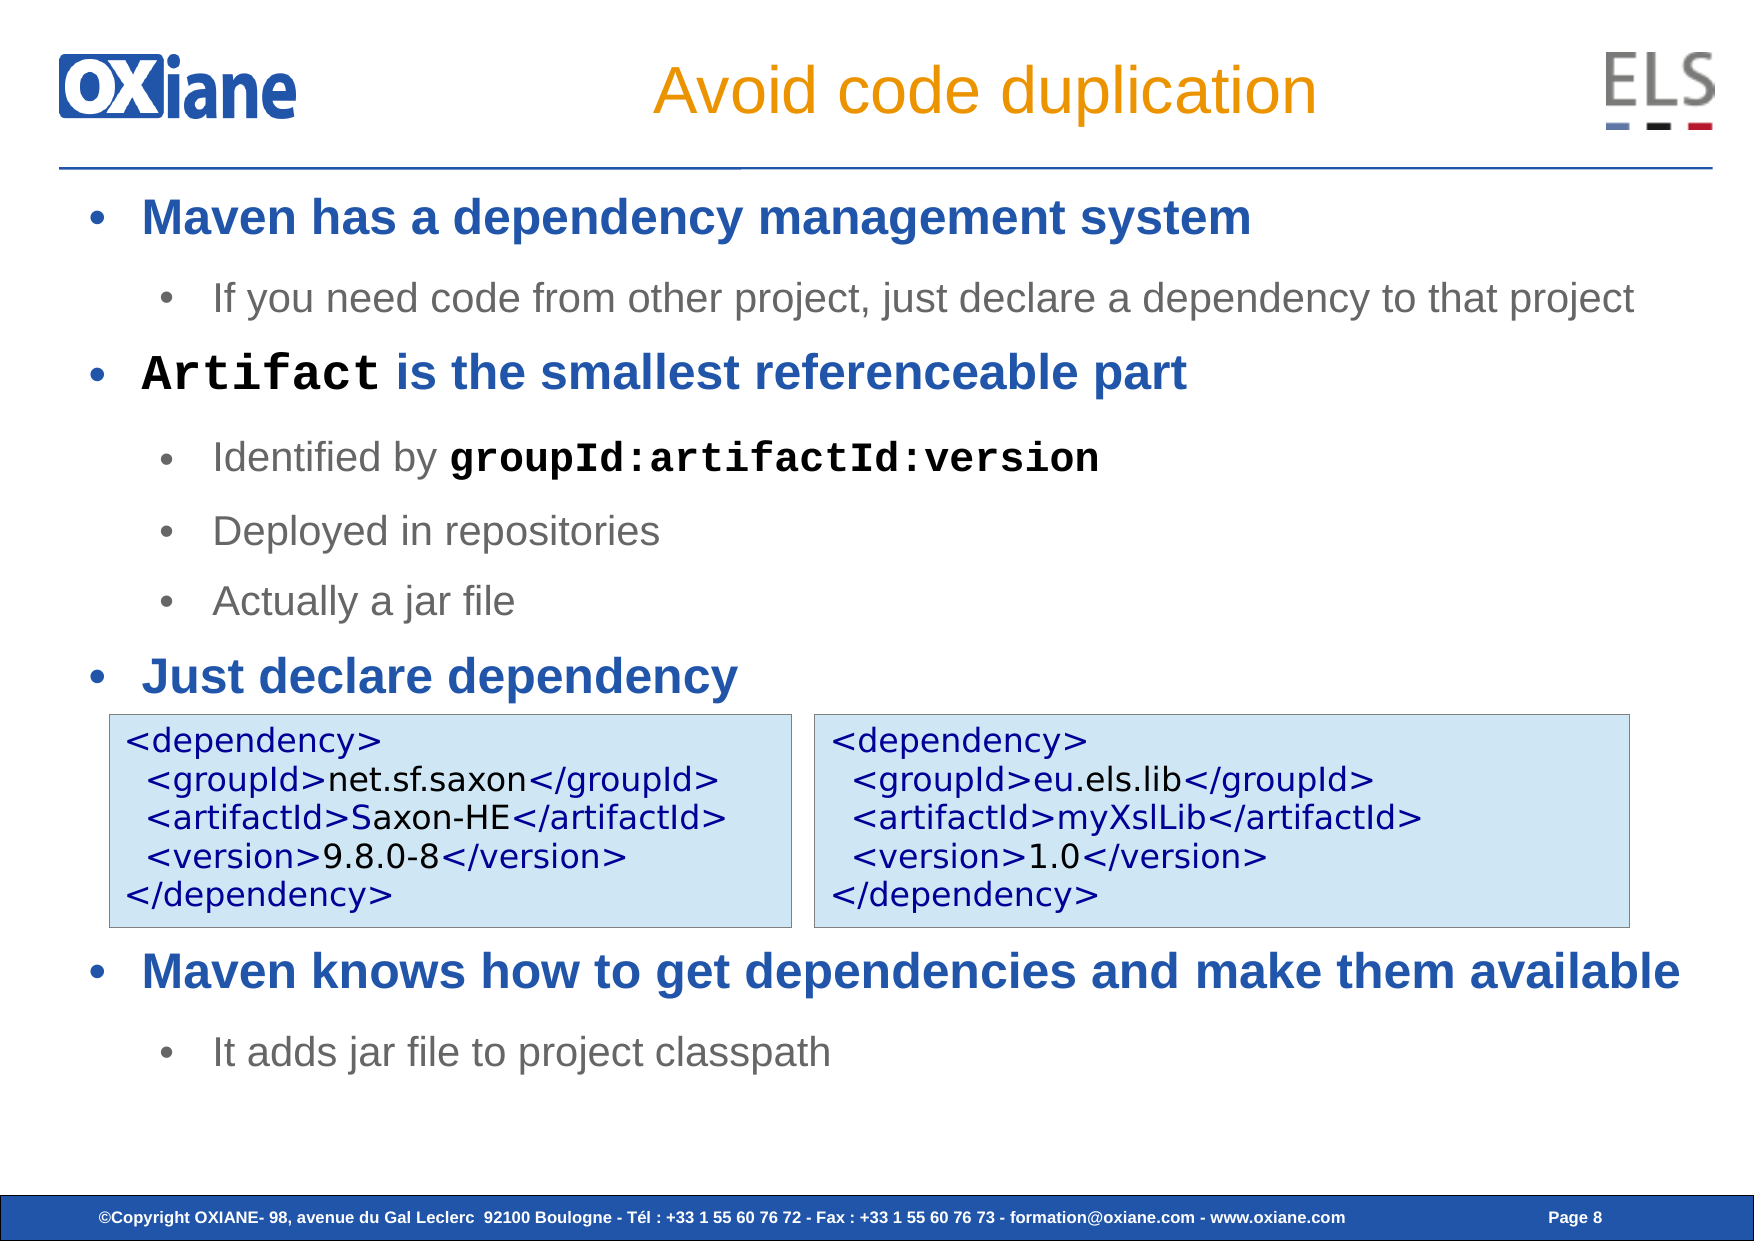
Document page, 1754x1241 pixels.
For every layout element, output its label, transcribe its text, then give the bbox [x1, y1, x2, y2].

text_box <dependency> <groupId>eu.els.lib</groupId> <artifactId>myXslLib</artifactId> <version>1.0</version> </dependency> [814, 714, 1630, 928]
text_box <dependency> <groupId>net.sf.saxon</groupId> <artifactId>Saxon-HE</artifactId> <version>9.8.0-8</version> </dependency> [109, 714, 792, 928]
list Maven has a dependency management system If you need code from other project, just declare a dependency to that project Artifact is the smallest referenceable part Identified by groupId:artifactId:version Deployed in repositories Actually a jar file Just declare dependency Maven knows how to get dependencies and make them available It adds jar file to project classpath [70, 188, 1713, 1193]
title Avoid code duplication [307, 49, 1666, 133]
picture [1666, 52, 1715, 130]
picture [59, 53, 296, 119]
